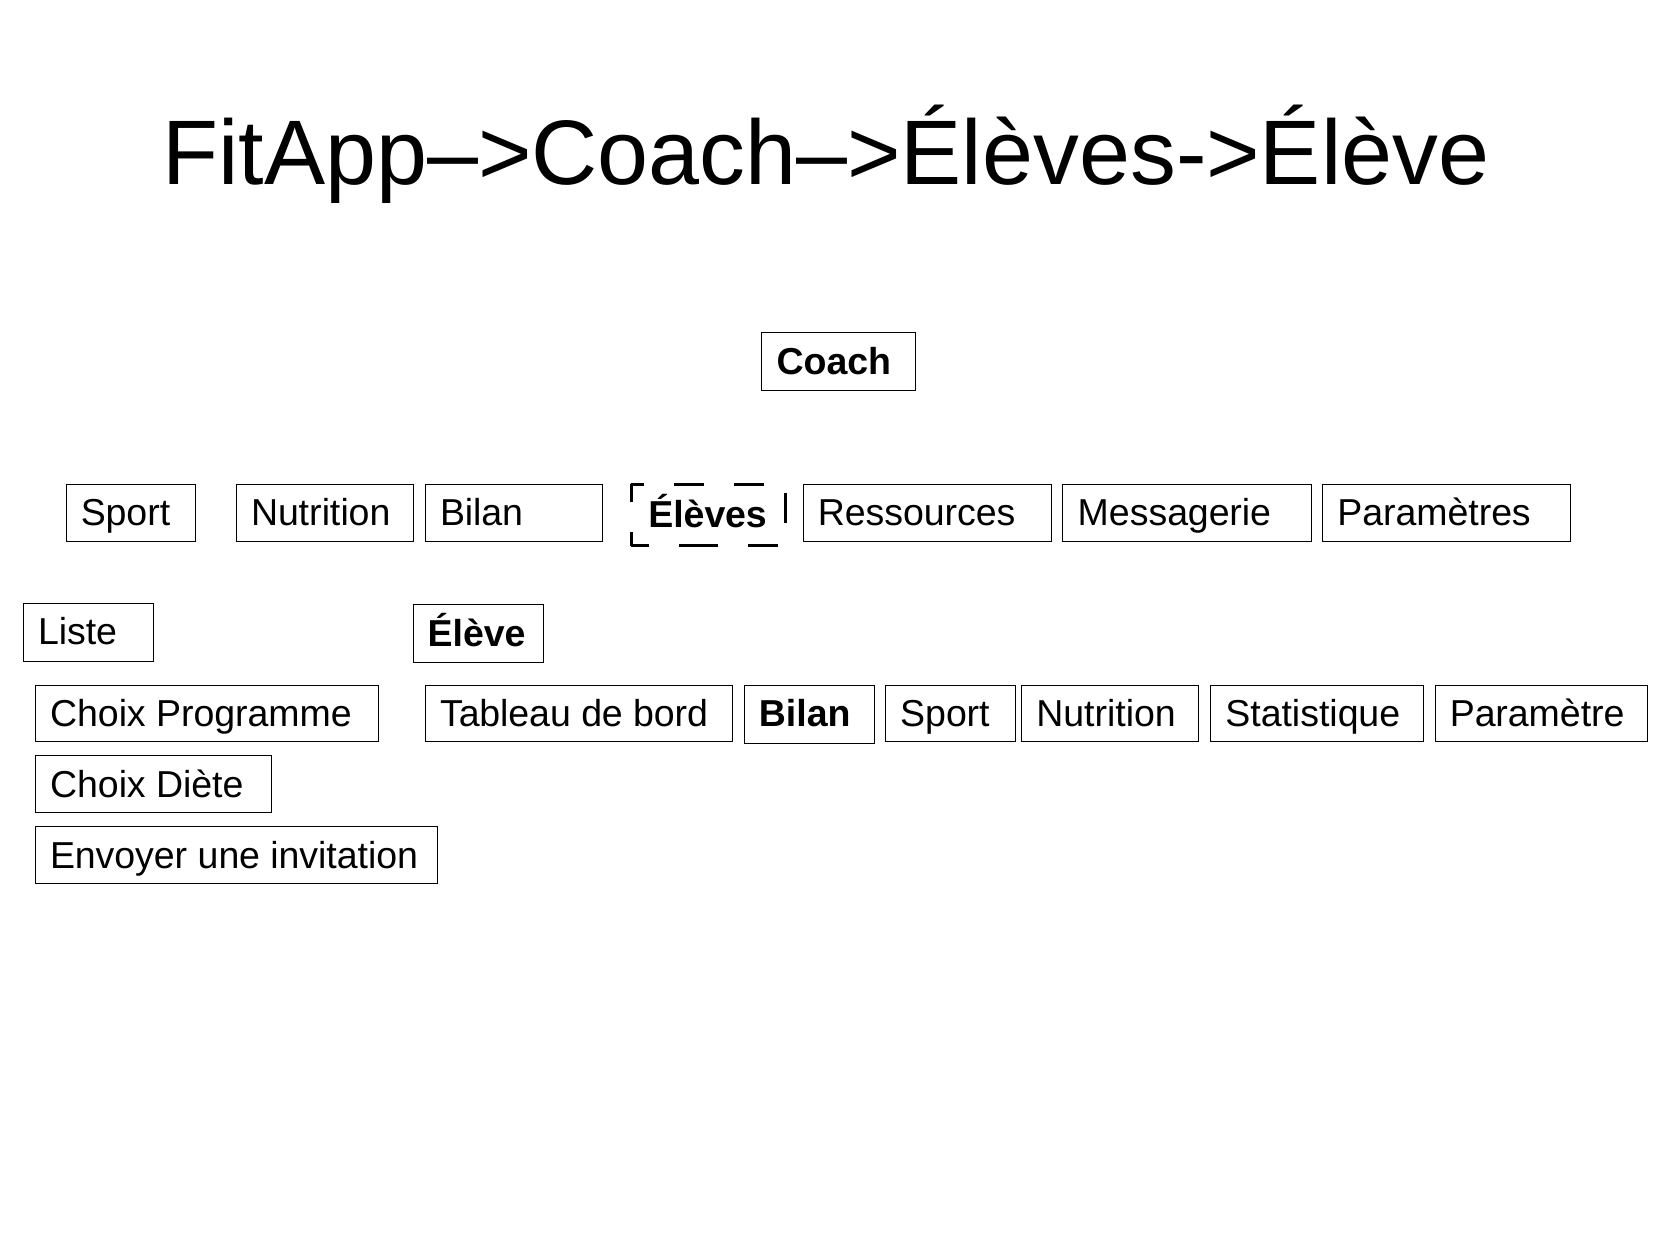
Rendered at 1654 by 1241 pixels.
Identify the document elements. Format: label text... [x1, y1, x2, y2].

text_box Envoyer une invitation [35, 826, 438, 884]
text_box Paramètres [1322, 484, 1571, 542]
text_box Coach [761, 332, 916, 391]
text_box Tableau de bord [425, 685, 733, 742]
text_box Élèves [631, 484, 786, 546]
text_box Sport [885, 685, 1016, 742]
text_box Statistique [1210, 685, 1424, 742]
text_box Sport [66, 484, 196, 542]
text_box Paramètre [1435, 685, 1648, 742]
text_box Choix Diète [35, 755, 272, 813]
text_box Messagerie [1062, 484, 1312, 542]
title FitApp–>Coach–>Élèves->Élève [11, 49, 1642, 257]
text_box Élève [413, 604, 544, 663]
text_box Bilan [425, 484, 603, 542]
text_box Bilan [744, 685, 875, 744]
text_box Liste [23, 603, 154, 662]
text_box Nutrition [1021, 685, 1199, 742]
text_box Nutrition [236, 484, 414, 542]
text_box Choix Programme [35, 685, 379, 742]
text_box Ressources [803, 484, 1052, 542]
